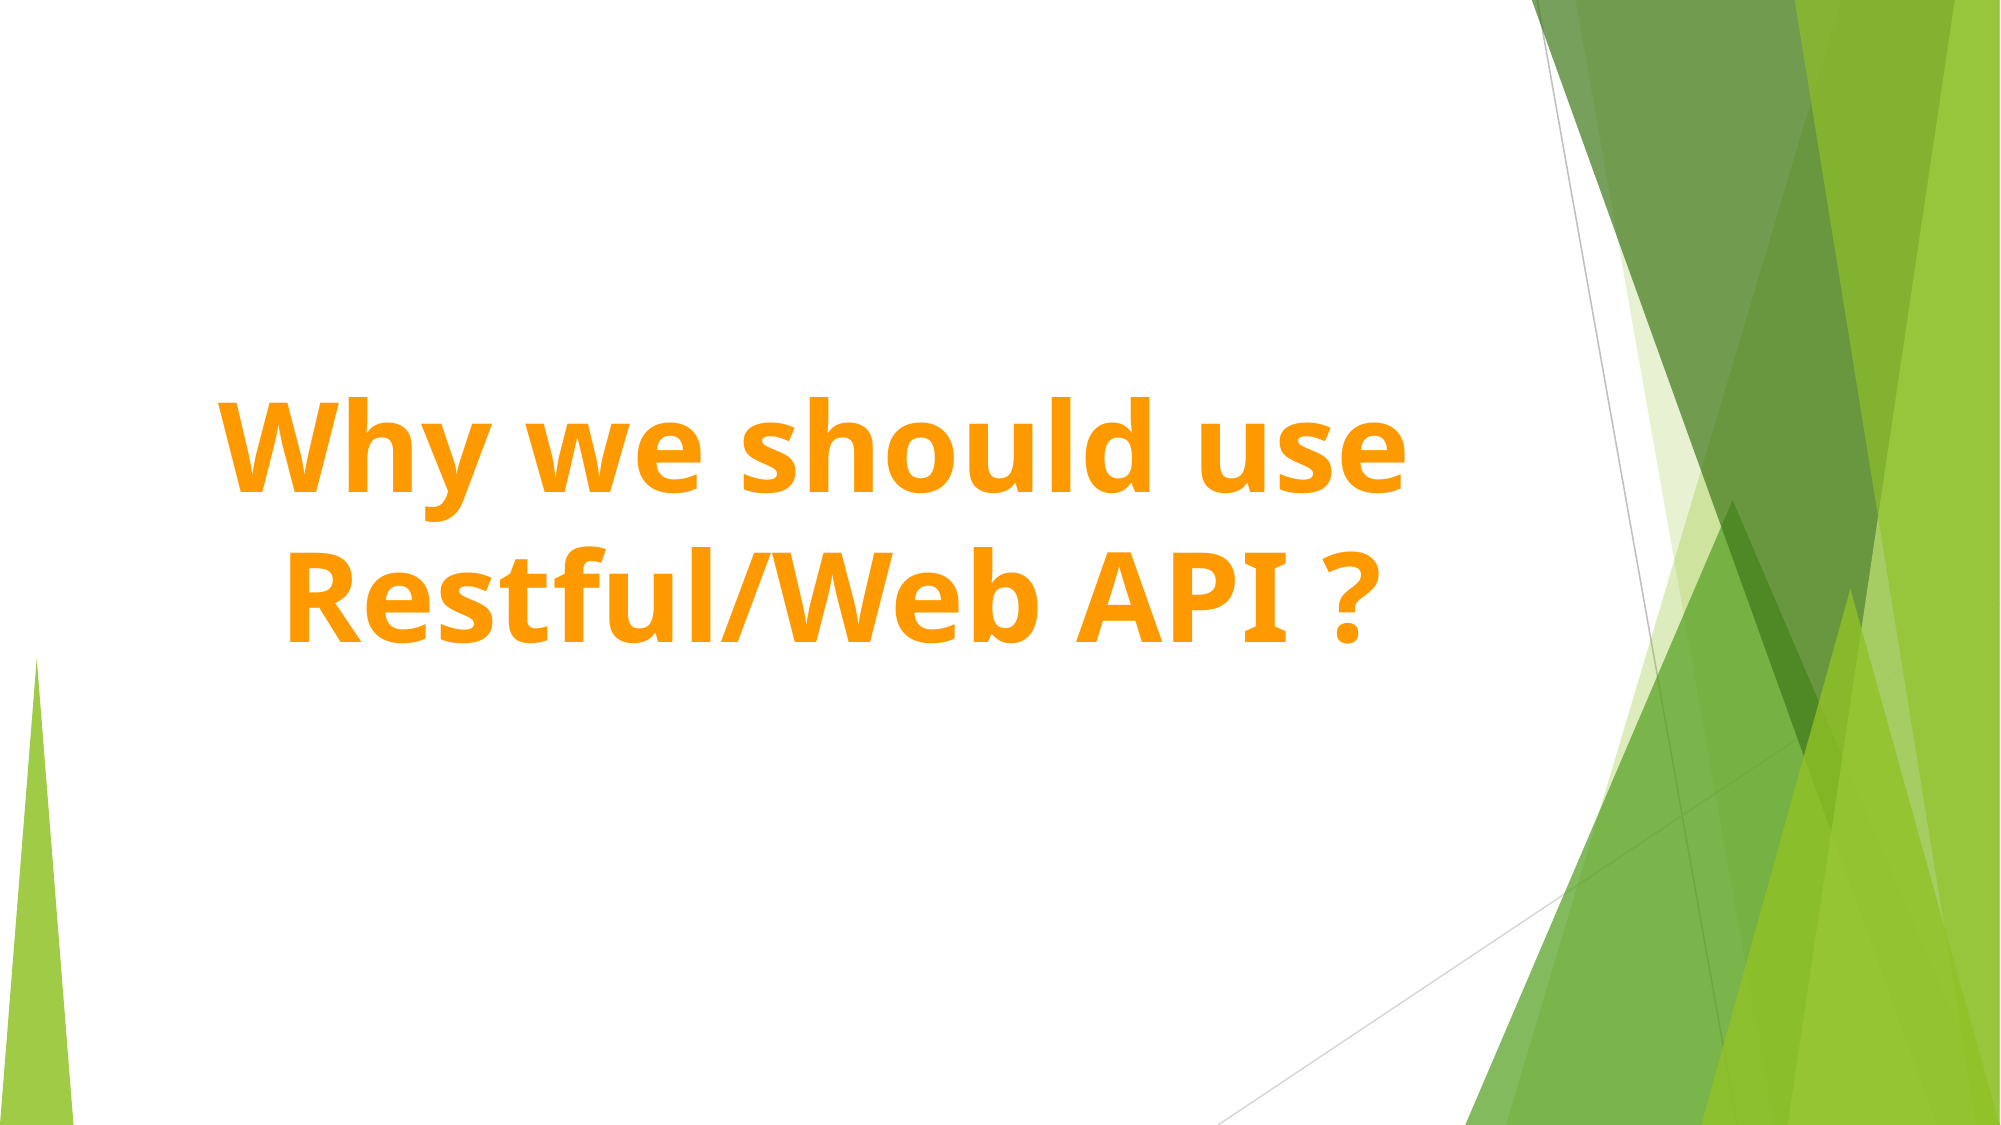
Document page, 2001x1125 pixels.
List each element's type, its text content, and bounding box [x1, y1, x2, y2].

text_box Why we should use Restful/Web API ? [203, 359, 1459, 675]
